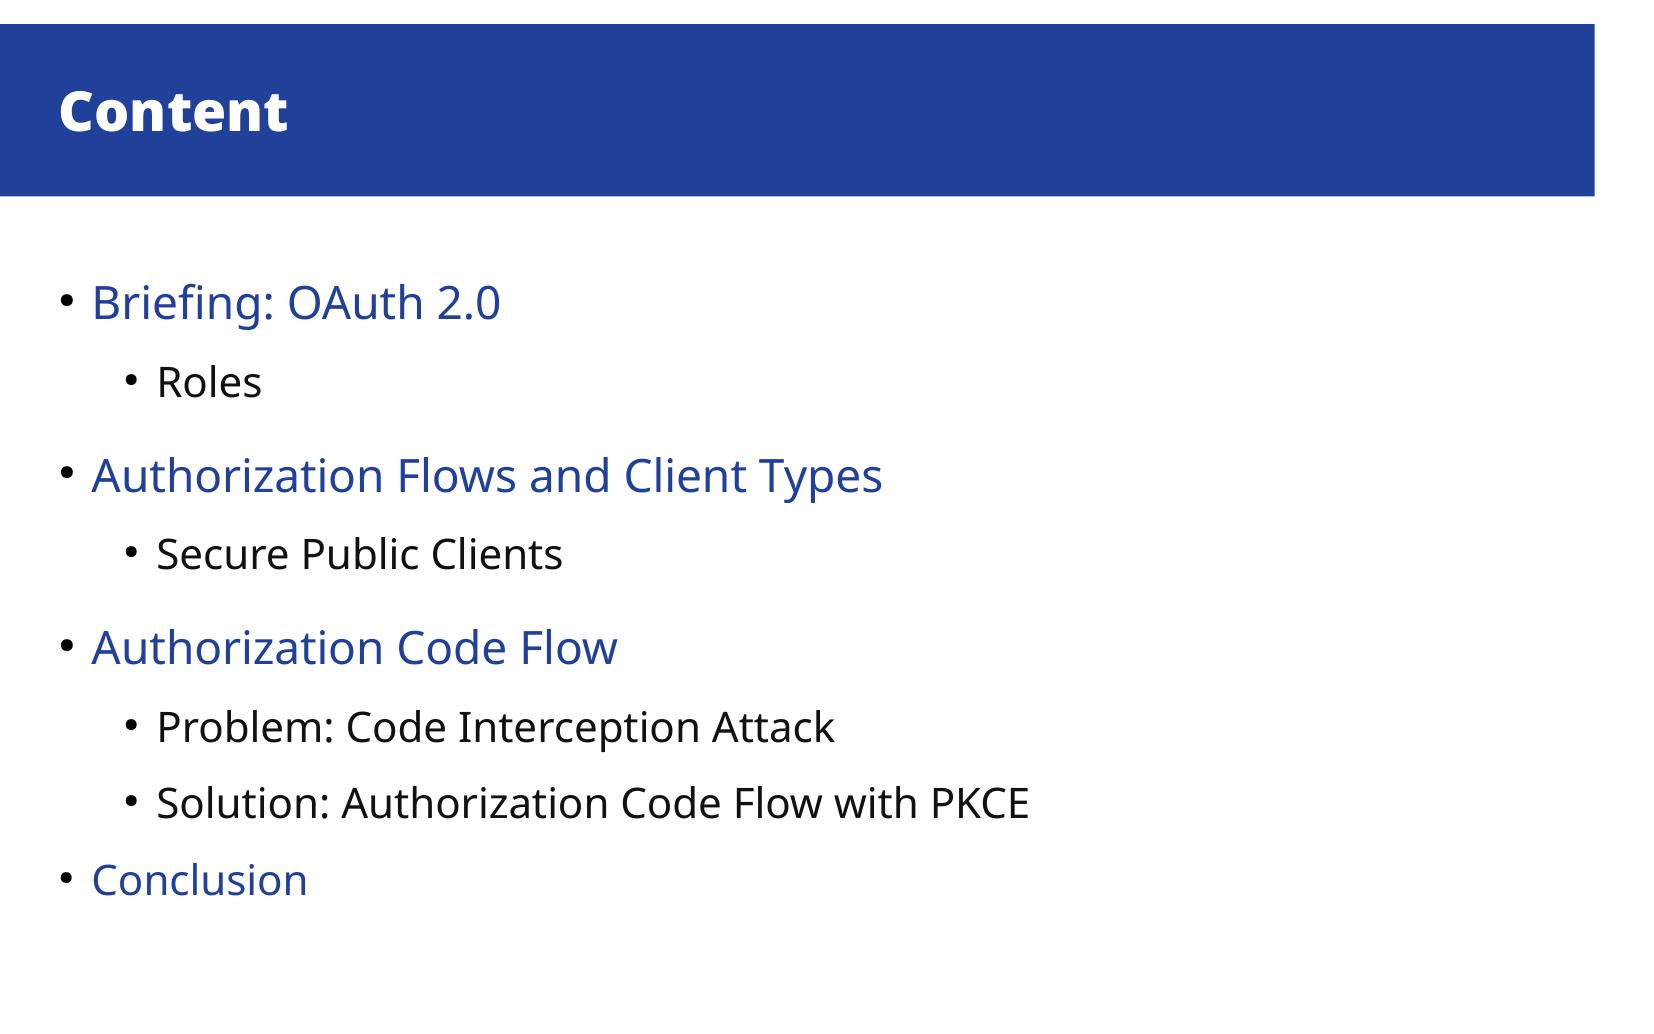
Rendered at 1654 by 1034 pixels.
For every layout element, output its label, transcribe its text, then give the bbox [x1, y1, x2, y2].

title Content [58, 48, 1595, 172]
list Briefing: OAuth 2.0 Roles Authorization Flows and Client Types Secure Public Clients Authorization Code Flow Problem: Code Interception Attack Solution: Authorization Code Flow with PKCE Conclusion [58, 270, 1565, 911]
